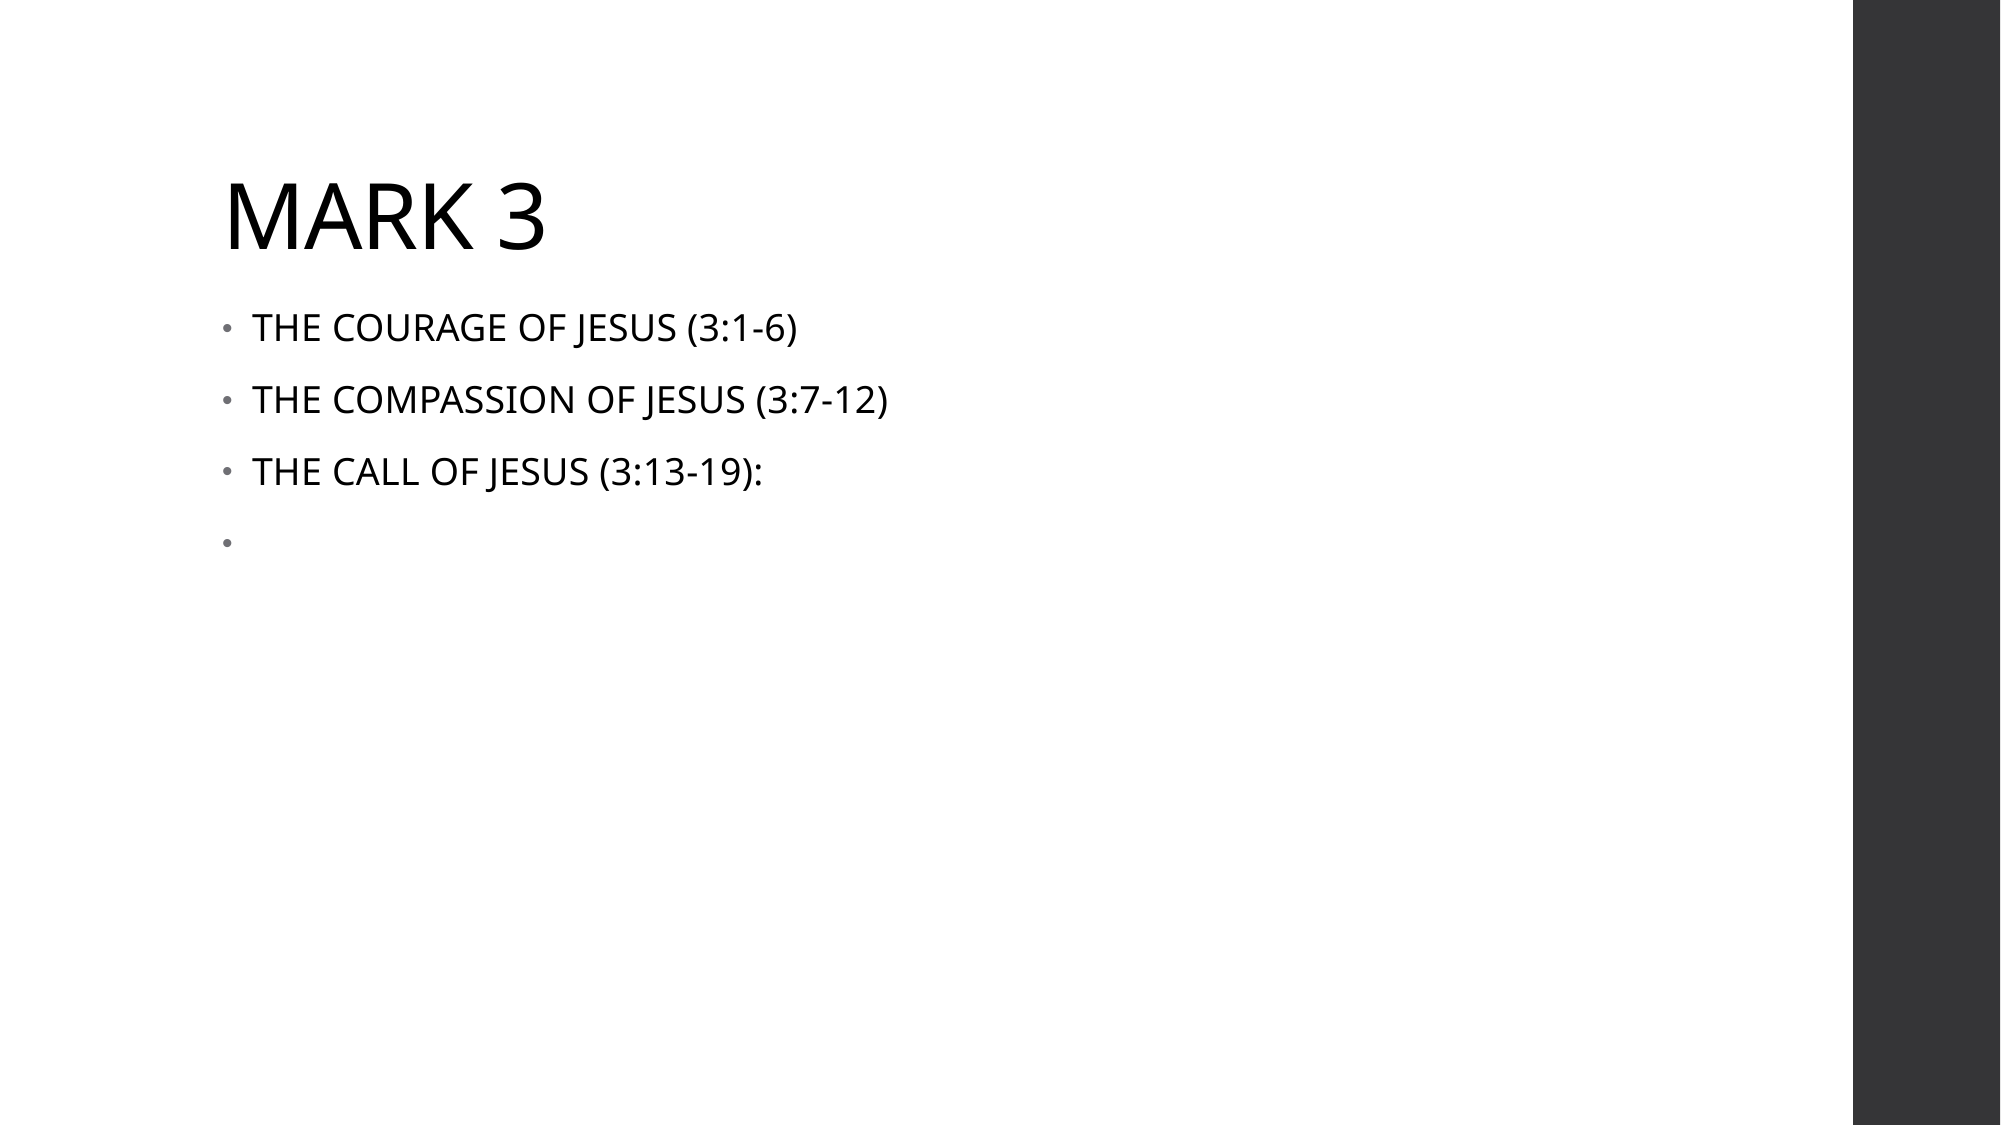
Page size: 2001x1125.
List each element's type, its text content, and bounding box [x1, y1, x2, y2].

list THE COURAGE OF JESUS (3:1-6) THE COMPASSION OF JESUS (3:7-12) THE CALL OF JESUS (3:13-19): [206, 299, 1617, 1014]
title MARK 3 [206, 60, 1797, 278]
